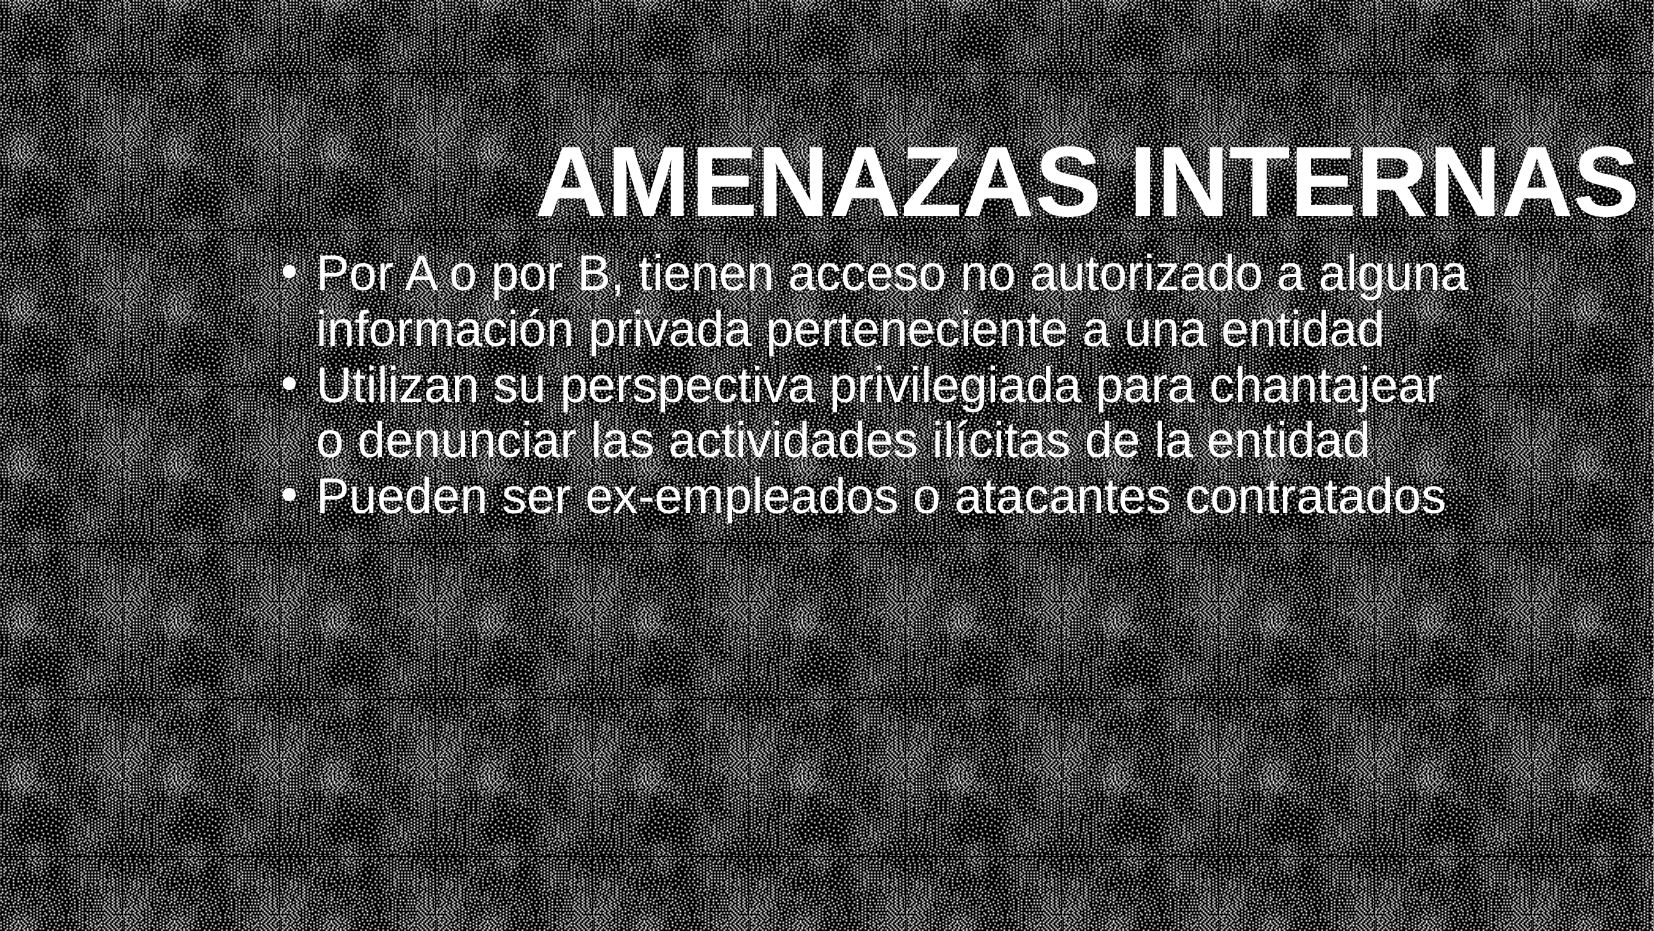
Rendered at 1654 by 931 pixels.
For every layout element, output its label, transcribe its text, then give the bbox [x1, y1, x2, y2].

picture [0, 0, 1654, 931]
text_box AMENAZAS INTERNAS [520, 118, 1654, 245]
text_box Por A o por B, tienen acceso no autorizado a alguna información privada perteneciente a una entidad Utilizan su perspectiva privilegiada para chantajear o denunciar las actividades ilícitas de la entidad Pueden ser ex-empleados o atacantes contratados [265, 237, 1485, 532]
